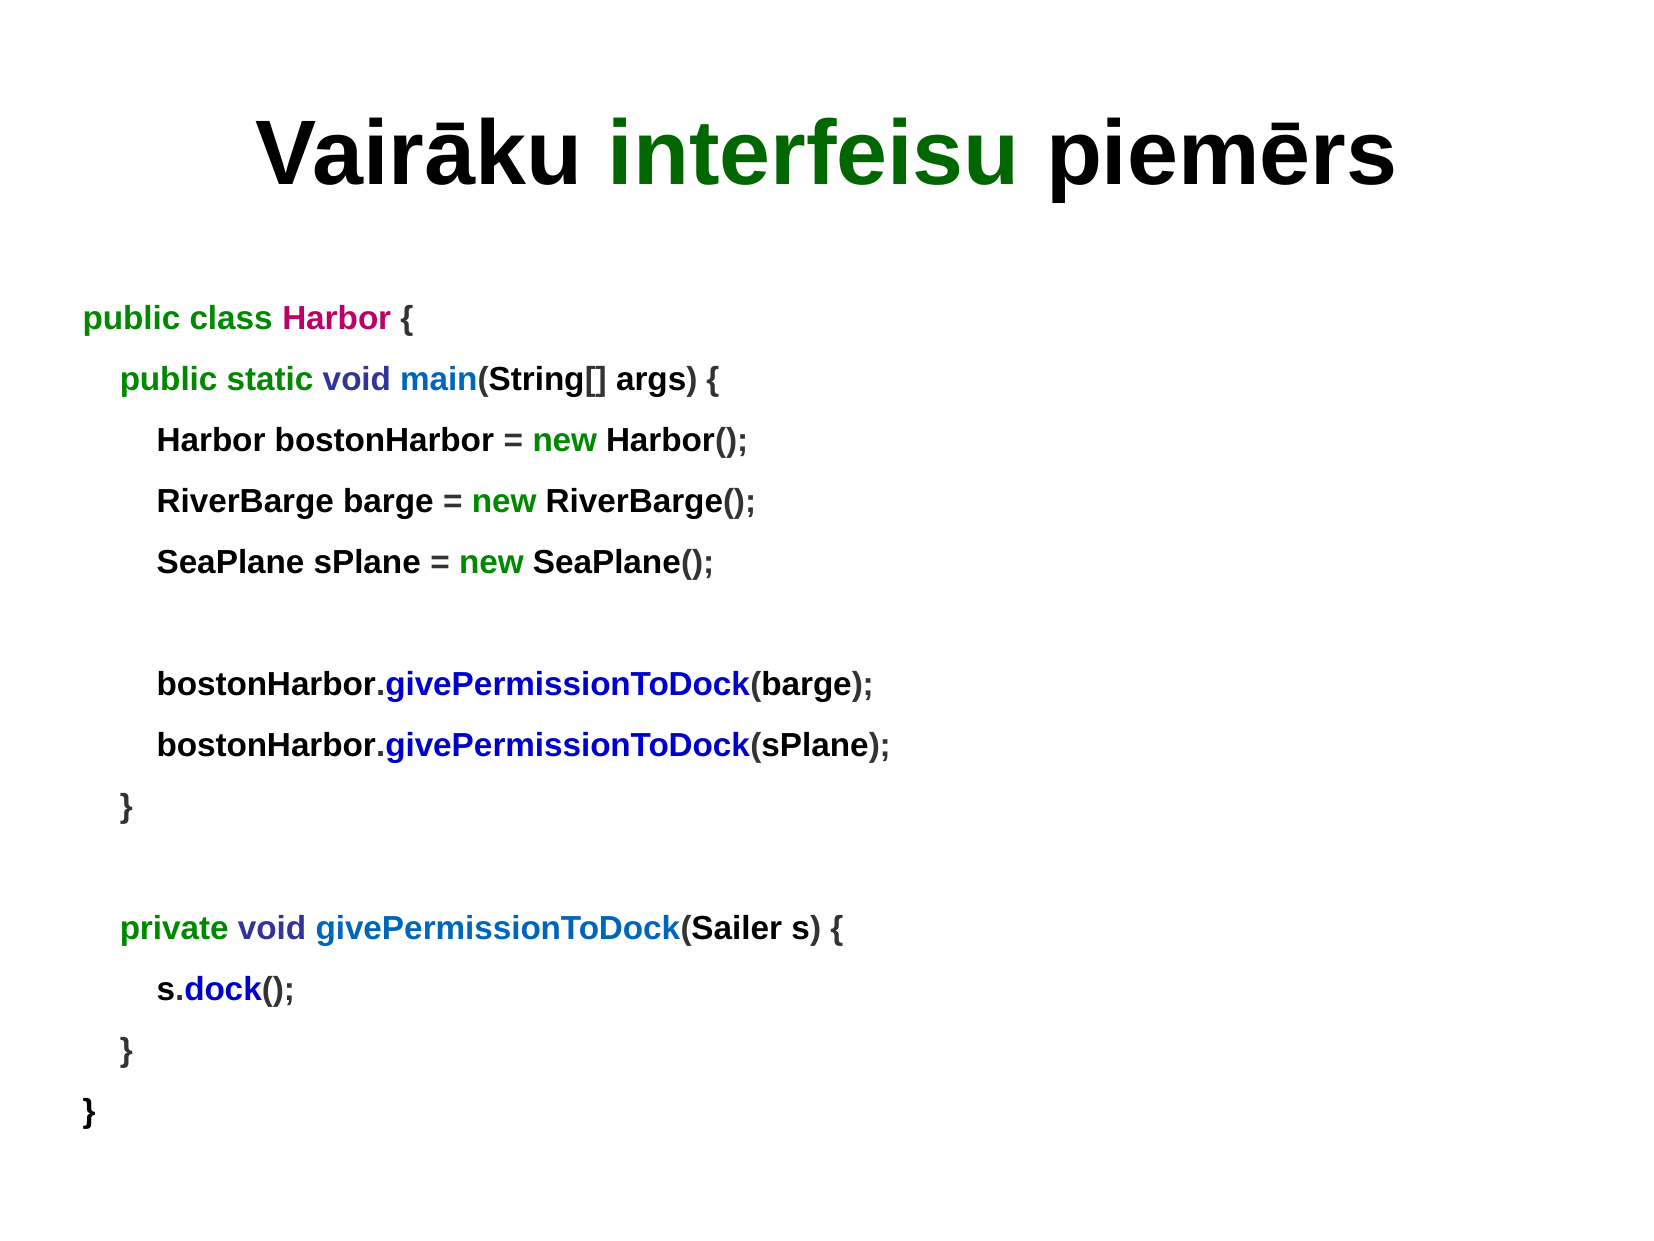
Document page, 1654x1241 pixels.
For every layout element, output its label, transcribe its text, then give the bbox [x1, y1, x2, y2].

list public class Harbor { public static void main(String[] args) { Harbor bostonHarbor = new Harbor(); RiverBarge barge = new RiverBarge(); SeaPlane sPlane = new SeaPlane(); bostonHarbor.givePermissionToDock(barge); bostonHarbor.givePermissionToDock(sPlane); } private void givePermissionToDock(Sailer s) { s.dock(); } } [82, 290, 1538, 1146]
title Vairāku interfeisu piemērs [82, 49, 1571, 257]
